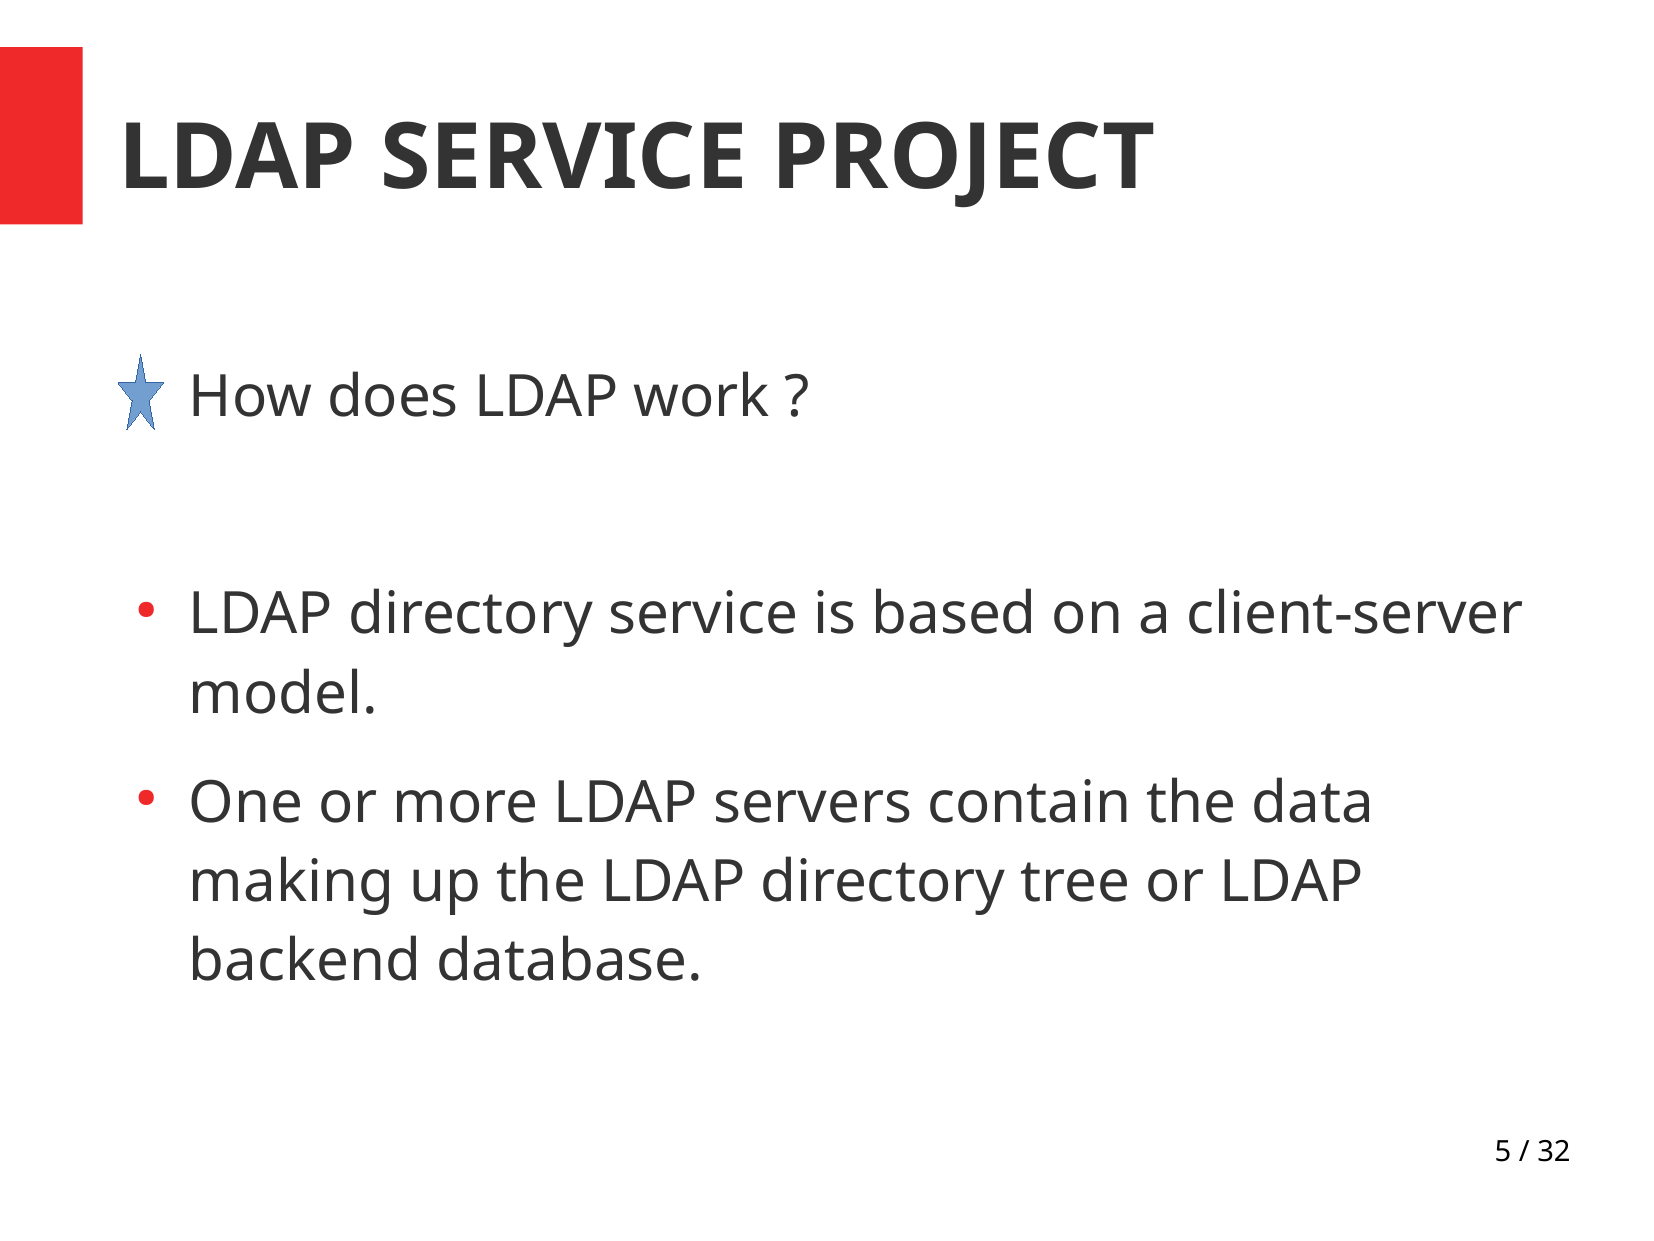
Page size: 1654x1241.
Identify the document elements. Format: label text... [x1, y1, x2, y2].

title LDAP SERVICE PROJECT [118, 49, 1571, 257]
list How does LDAP work ? LDAP directory service is based on a client-server model. One or more LDAP servers contain the data making up the LDAP directory tree or LDAP backend database. [118, 354, 1536, 1074]
text_box [118, 354, 164, 430]
